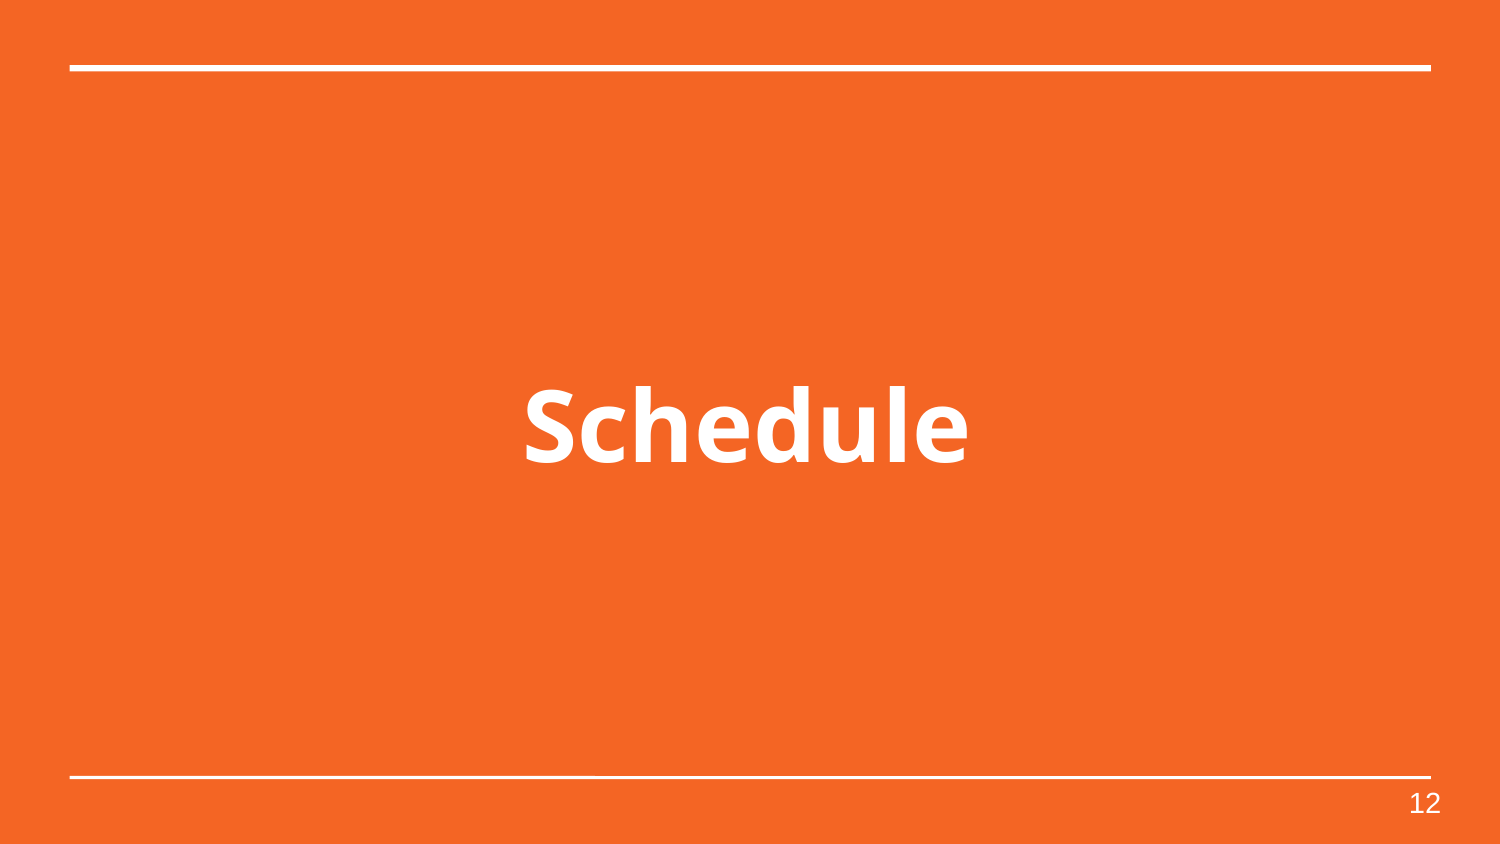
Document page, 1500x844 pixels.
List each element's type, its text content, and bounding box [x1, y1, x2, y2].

title Schedule [66, 296, 1428, 550]
